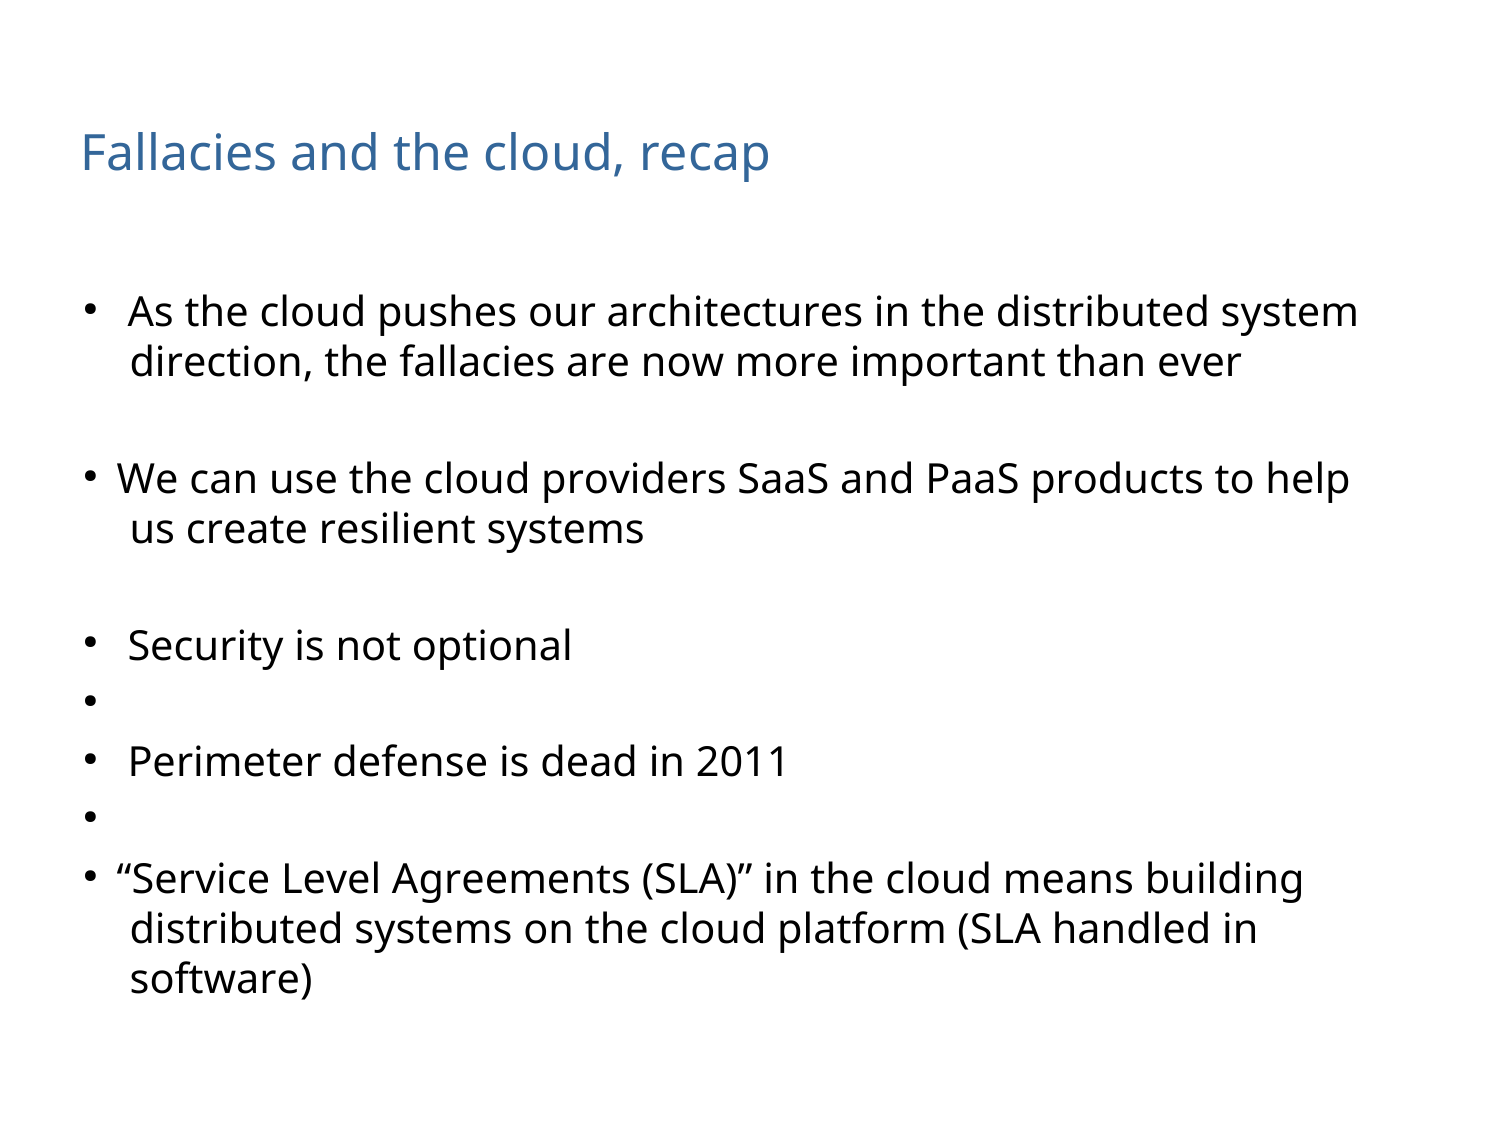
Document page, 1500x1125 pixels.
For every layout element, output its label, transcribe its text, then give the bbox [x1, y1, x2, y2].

list As the cloud pushes our architectures in the distributed system direction, the fallacies are now more important than ever We can use the cloud providers SaaS and PaaS products to help us create resilient systems Security is not optional Perimeter defense is dead in 2011 “Service Level Agreements (SLA)” in the cloud means building distributed systems on the cloud platform (SLA handled in software) [74, 277, 1423, 1020]
title Fallacies and the cloud, recap [72, 73, 1423, 228]
